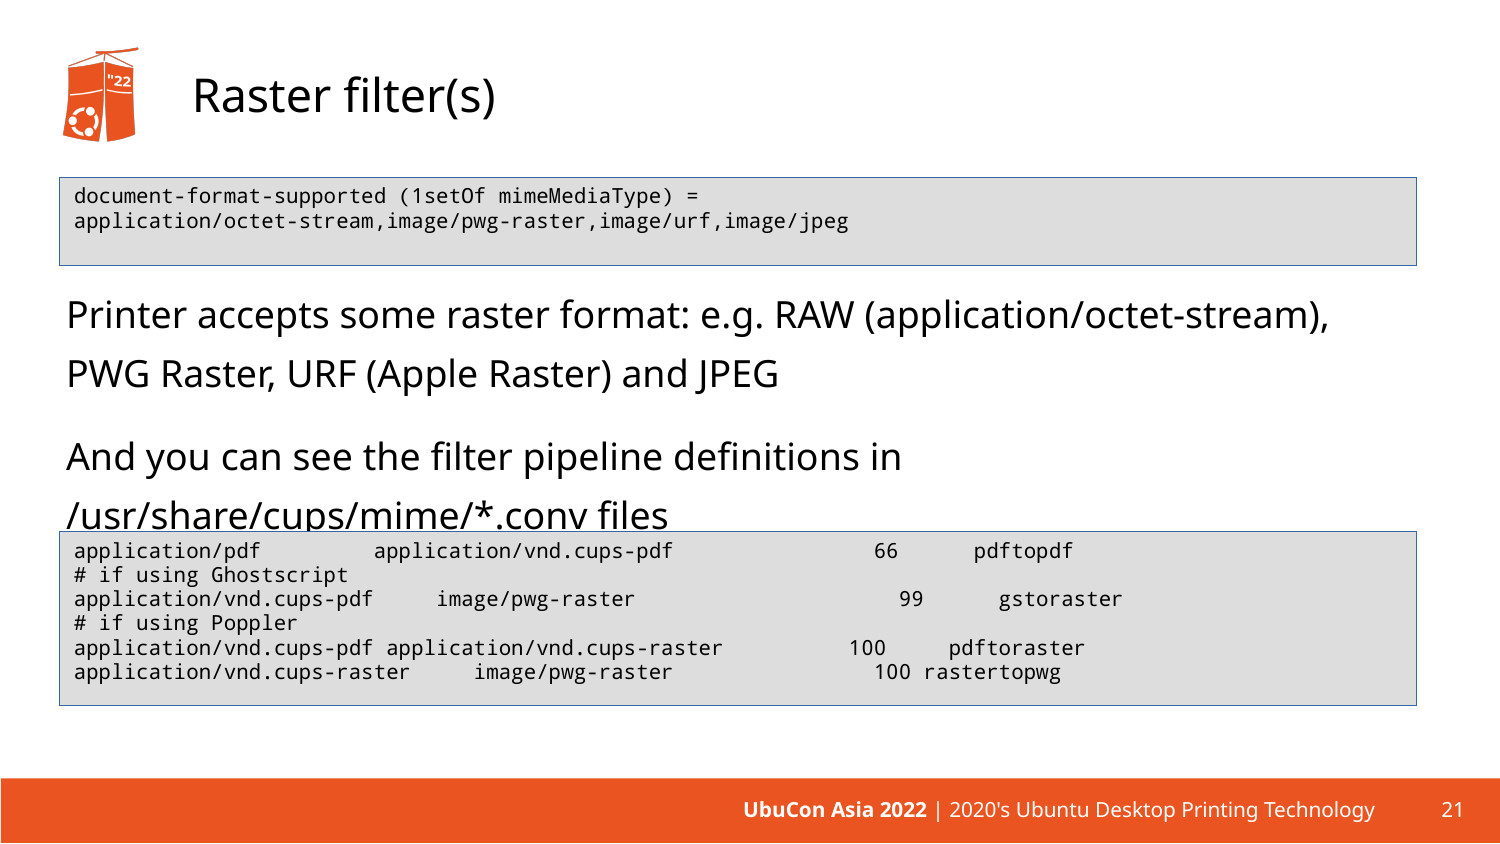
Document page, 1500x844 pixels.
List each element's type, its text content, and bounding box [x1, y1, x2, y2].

title Raster filter(s) [176, 48, 1449, 142]
text_box UbuCon Asia 2022 | 2020's Ubuntu Desktop Printing Technology [345, 781, 1390, 837]
text_box document-format-supported (1setOf mimeMediaType) = application/octet-stream,image/pwg-raster,image/urf,image/jpeg [59, 177, 1417, 266]
slide_number <number> [1389, 777, 1480, 842]
text_box [0, 778, 1500, 843]
text_box application/pdf application/vnd.cups-pdf 66 pdftopdf # if using Ghostscript application/vnd.cups-pdf image/pwg-raster 99 gstoraster # if using Poppler application/vnd.cups-pdf application/vnd.cups-raster 100 pdftoraster application/vnd.cups-raster image/pwg-raster 100 rastertopwg [59, 531, 1417, 706]
list Printer accepts some raster format: e.g. RAW (application/octet-stream), PWG Raster, URF (Apple Raster) and JPEG And you can see the filter pipeline definitions in /usr/share/cups/mime/*.conv files [51, 265, 1390, 750]
picture [51, 47, 146, 142]
